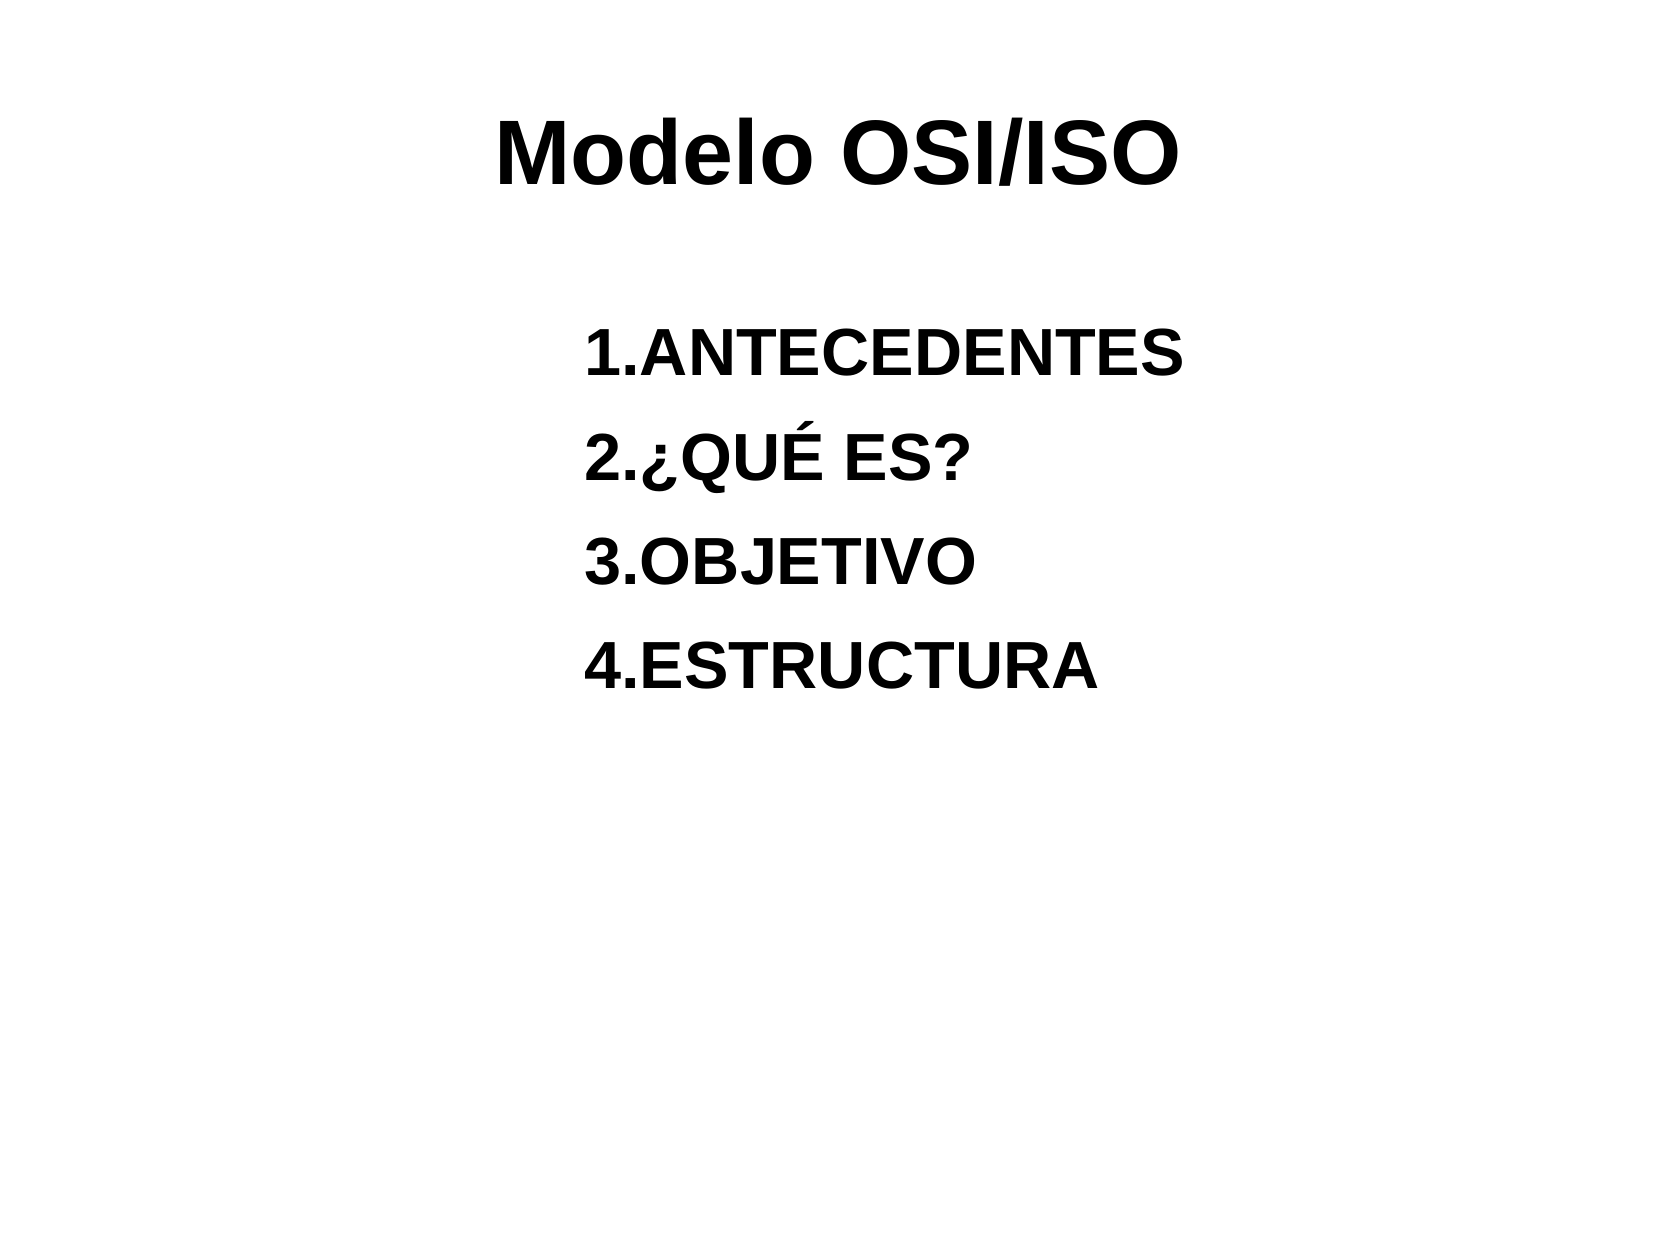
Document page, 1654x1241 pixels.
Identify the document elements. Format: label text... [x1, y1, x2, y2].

list ANTECEDENTES ¿QUÉ ES? OBJETIVO ESTRUCTURA [566, 315, 1193, 1087]
title Modelo OSI/ISO [0, 49, 1654, 257]
